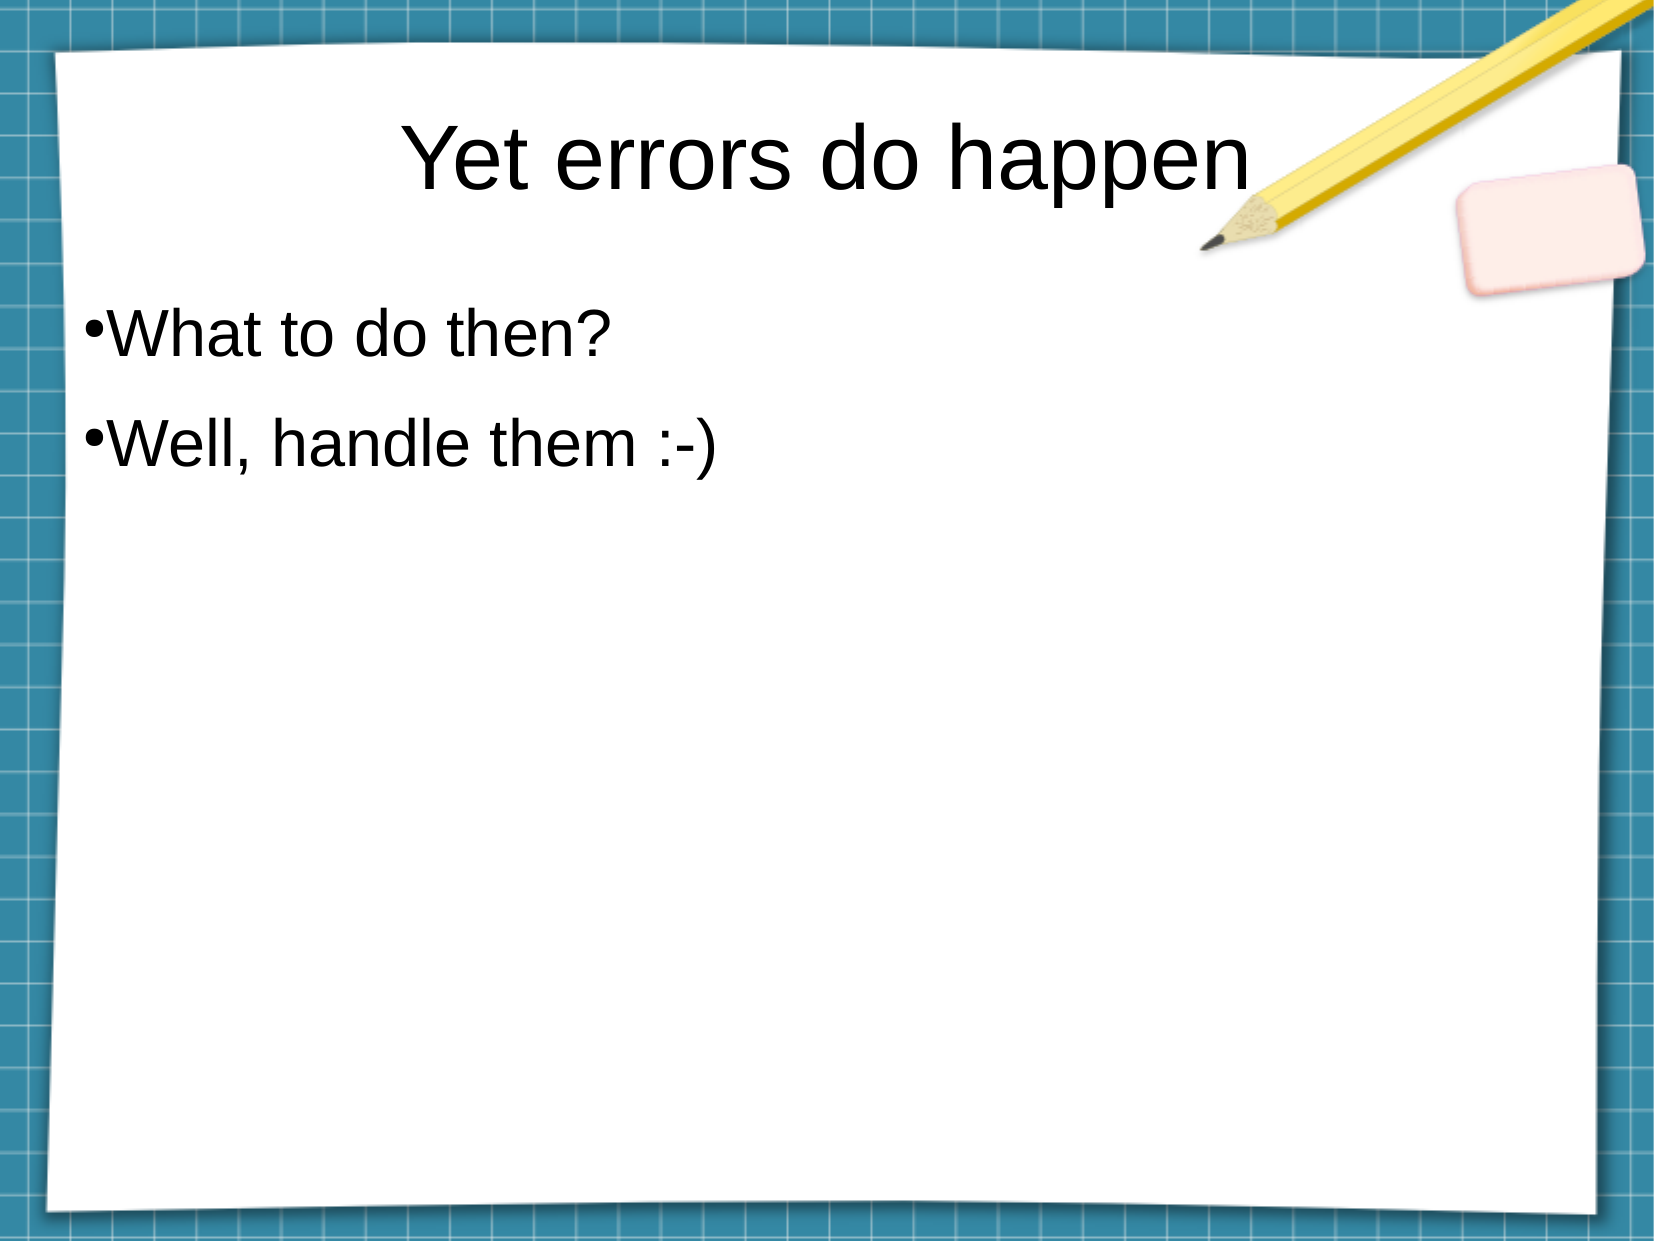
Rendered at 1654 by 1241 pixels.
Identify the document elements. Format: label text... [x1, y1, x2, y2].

list What to do then? Well, handle them :-) [82, 290, 1571, 1010]
title Yet errors do happen [82, 49, 1571, 257]
